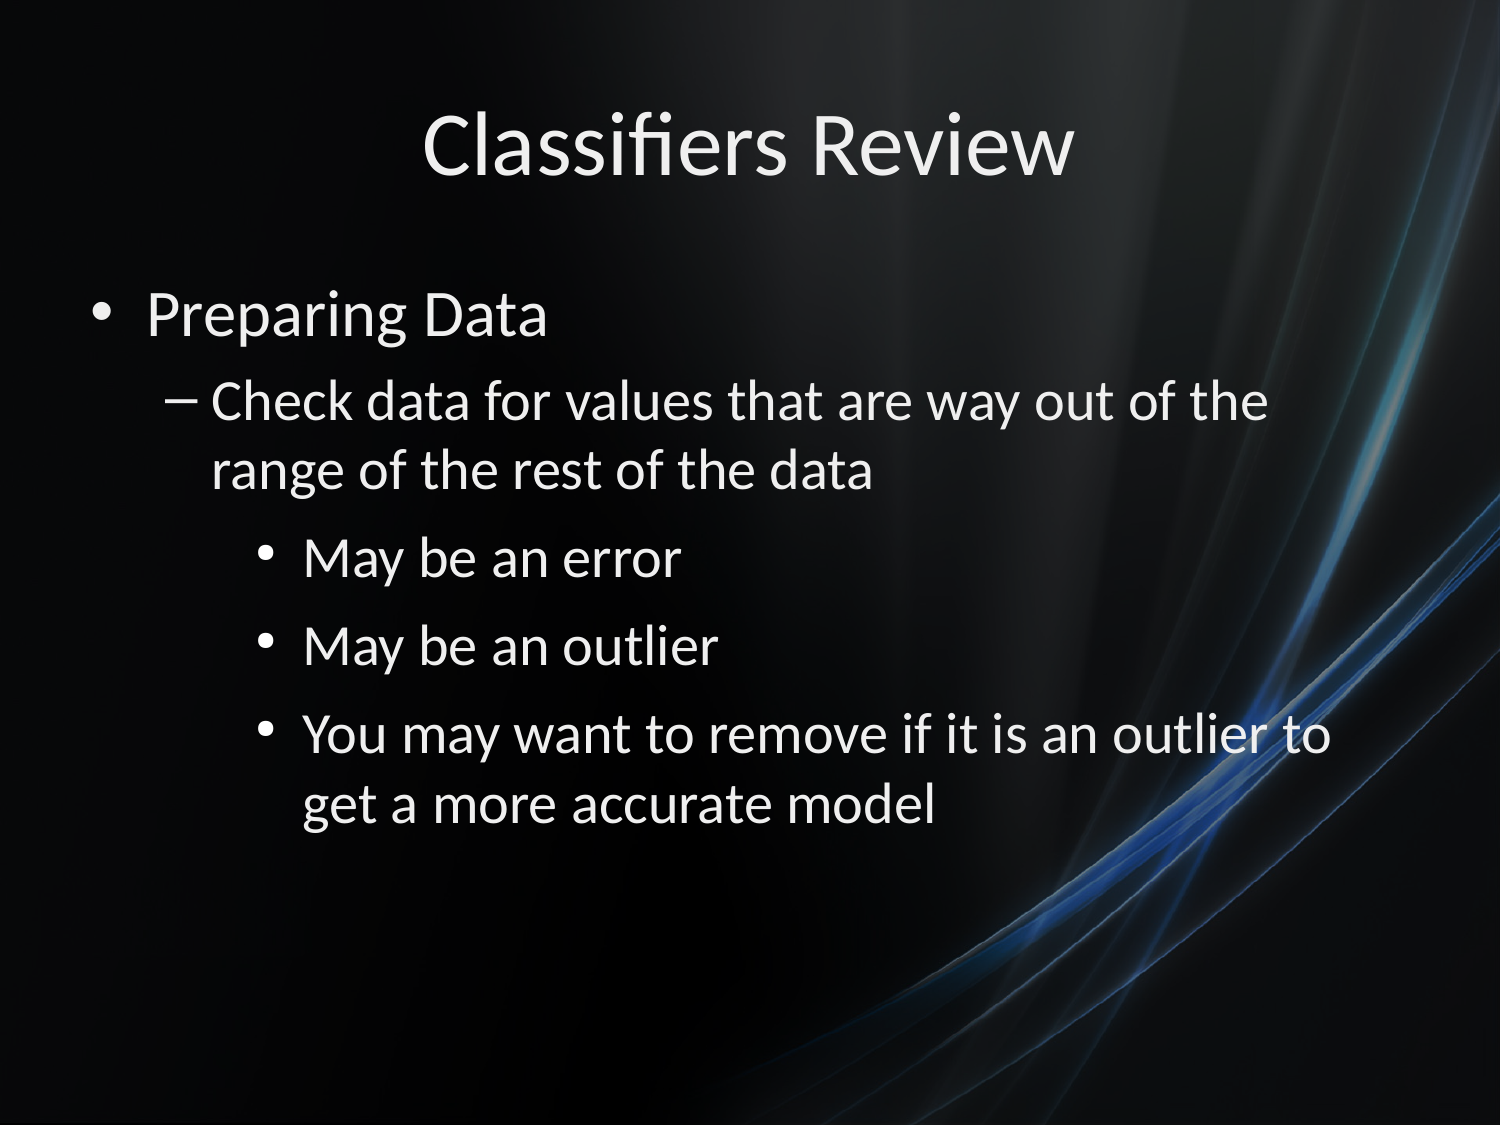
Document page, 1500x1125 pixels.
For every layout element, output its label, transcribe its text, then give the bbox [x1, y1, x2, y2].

picture [0, 0, 1500, 1125]
title Classifiers Review [75, 45, 1425, 233]
list Preparing Data Check data for values that are way out of the range of the rest of the data May be an error May be an outlier You may want to remove if it is an outlier to get a more accurate model [75, 262, 1425, 1005]
